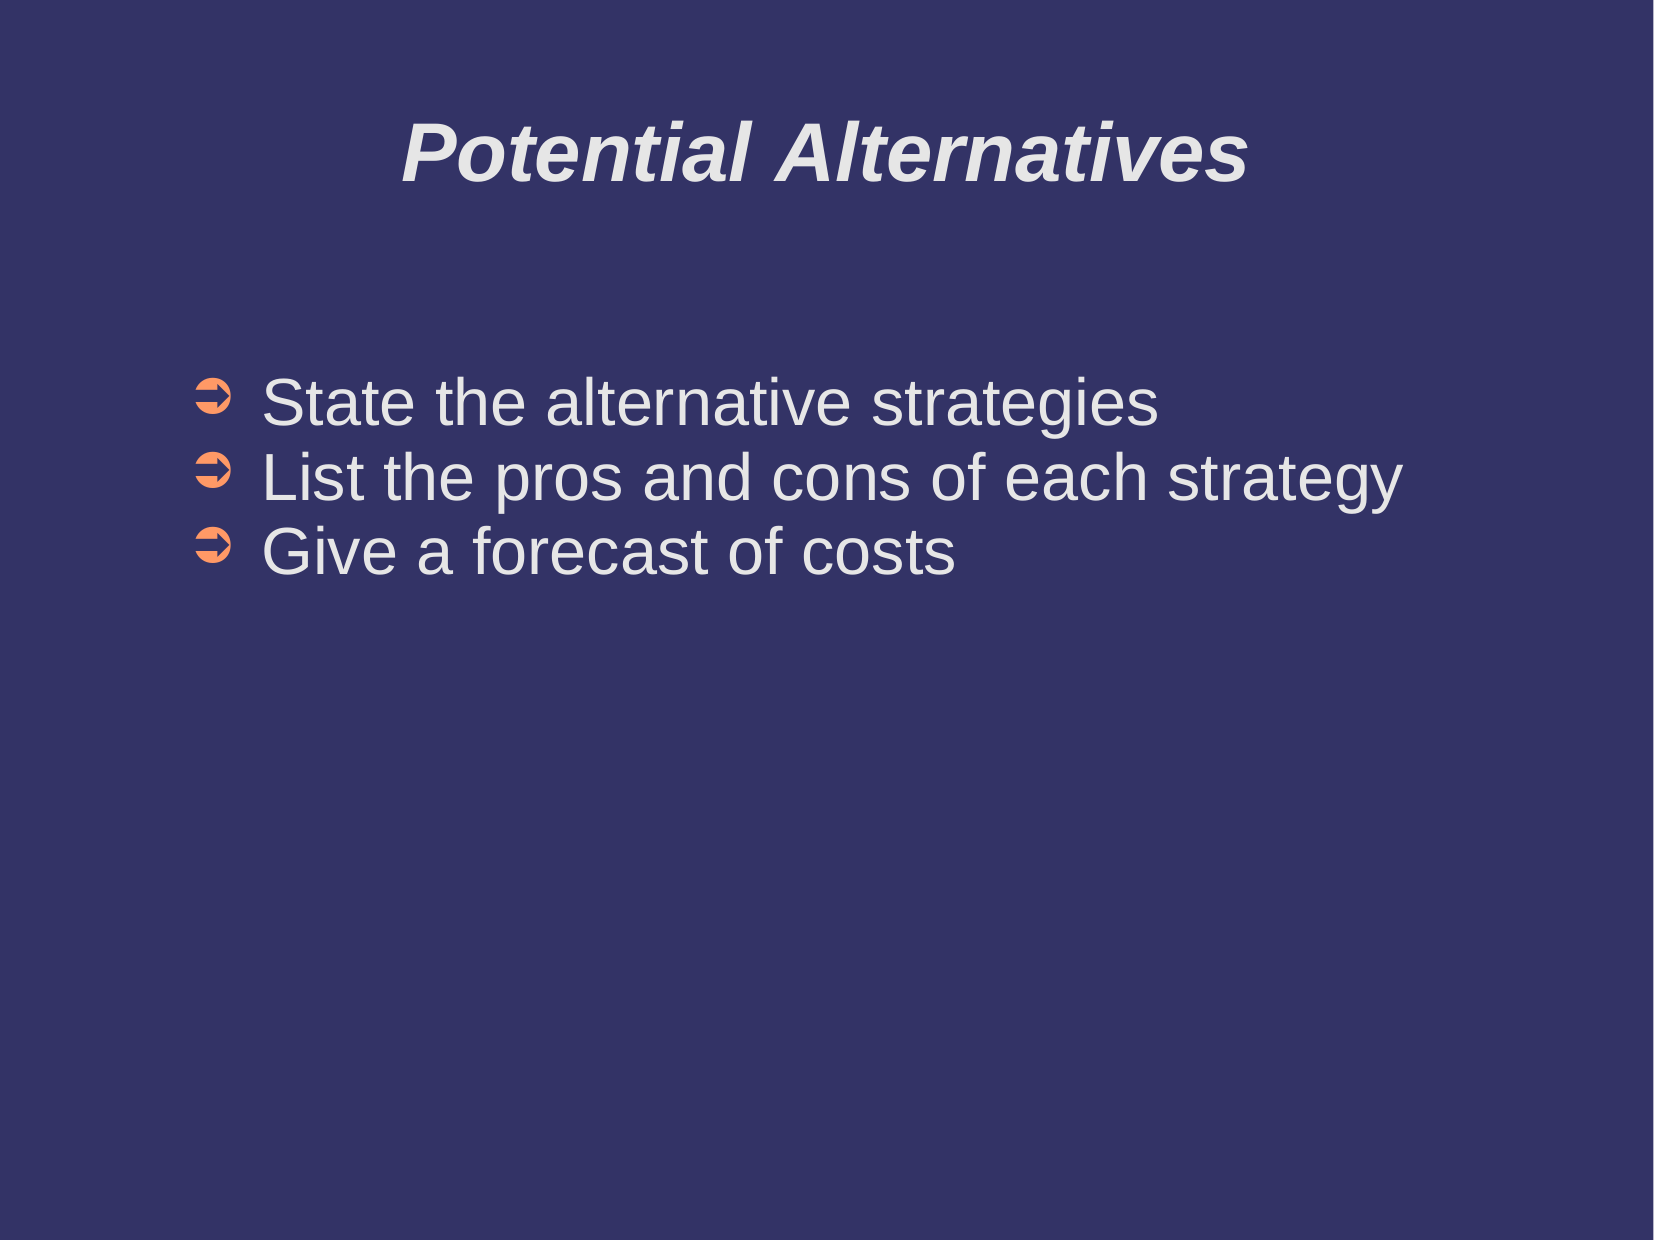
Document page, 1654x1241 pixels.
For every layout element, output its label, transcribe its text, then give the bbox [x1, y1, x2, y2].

list State the alternative strategies List the pros and cons of each strategy Give a forecast of costs [178, 364, 1570, 1147]
title Potential Alternatives [82, 49, 1571, 257]
